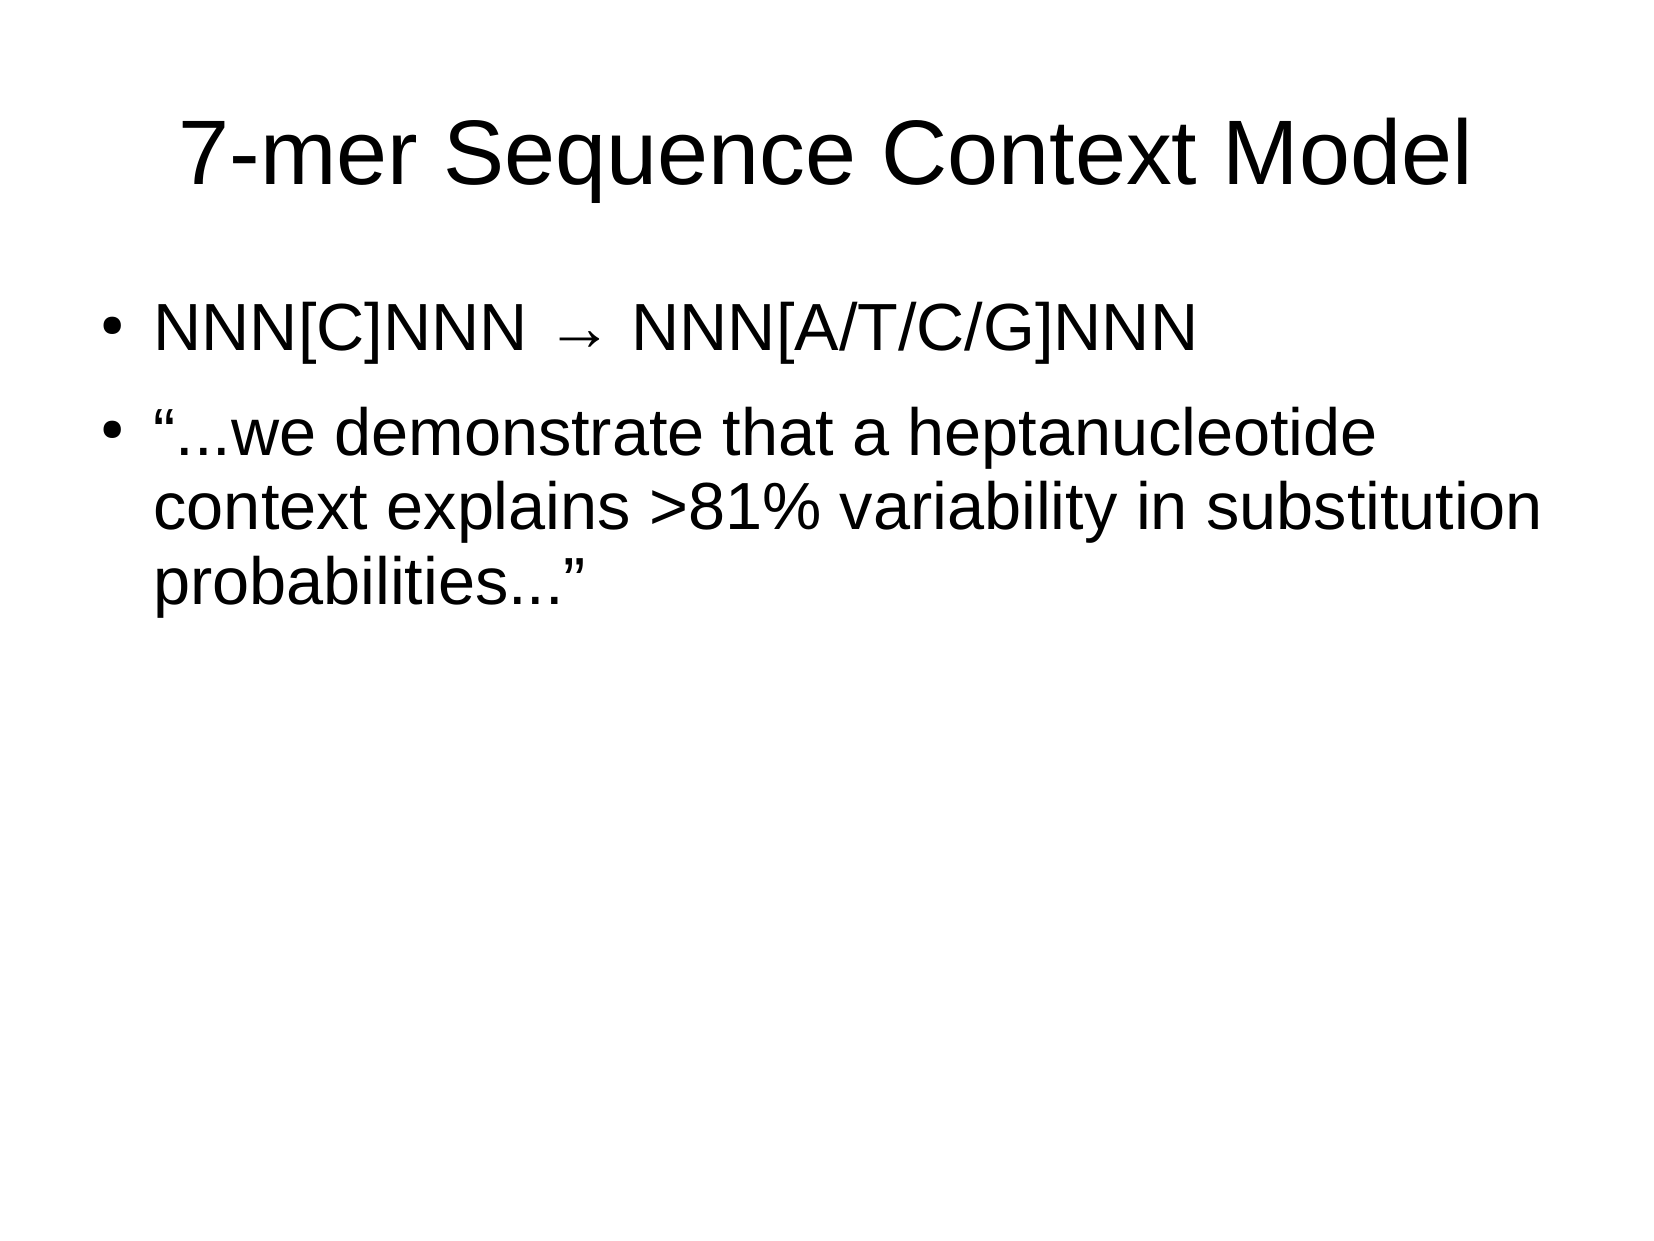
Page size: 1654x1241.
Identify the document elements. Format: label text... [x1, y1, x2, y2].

list NNN[C]NNN → NNN[A/T/C/G]NNN “...we demonstrate that a heptanucleotide context explains >81% variability in substitution probabilities...” [82, 290, 1571, 1010]
title 7-mer Sequence Context Model [82, 49, 1571, 257]
